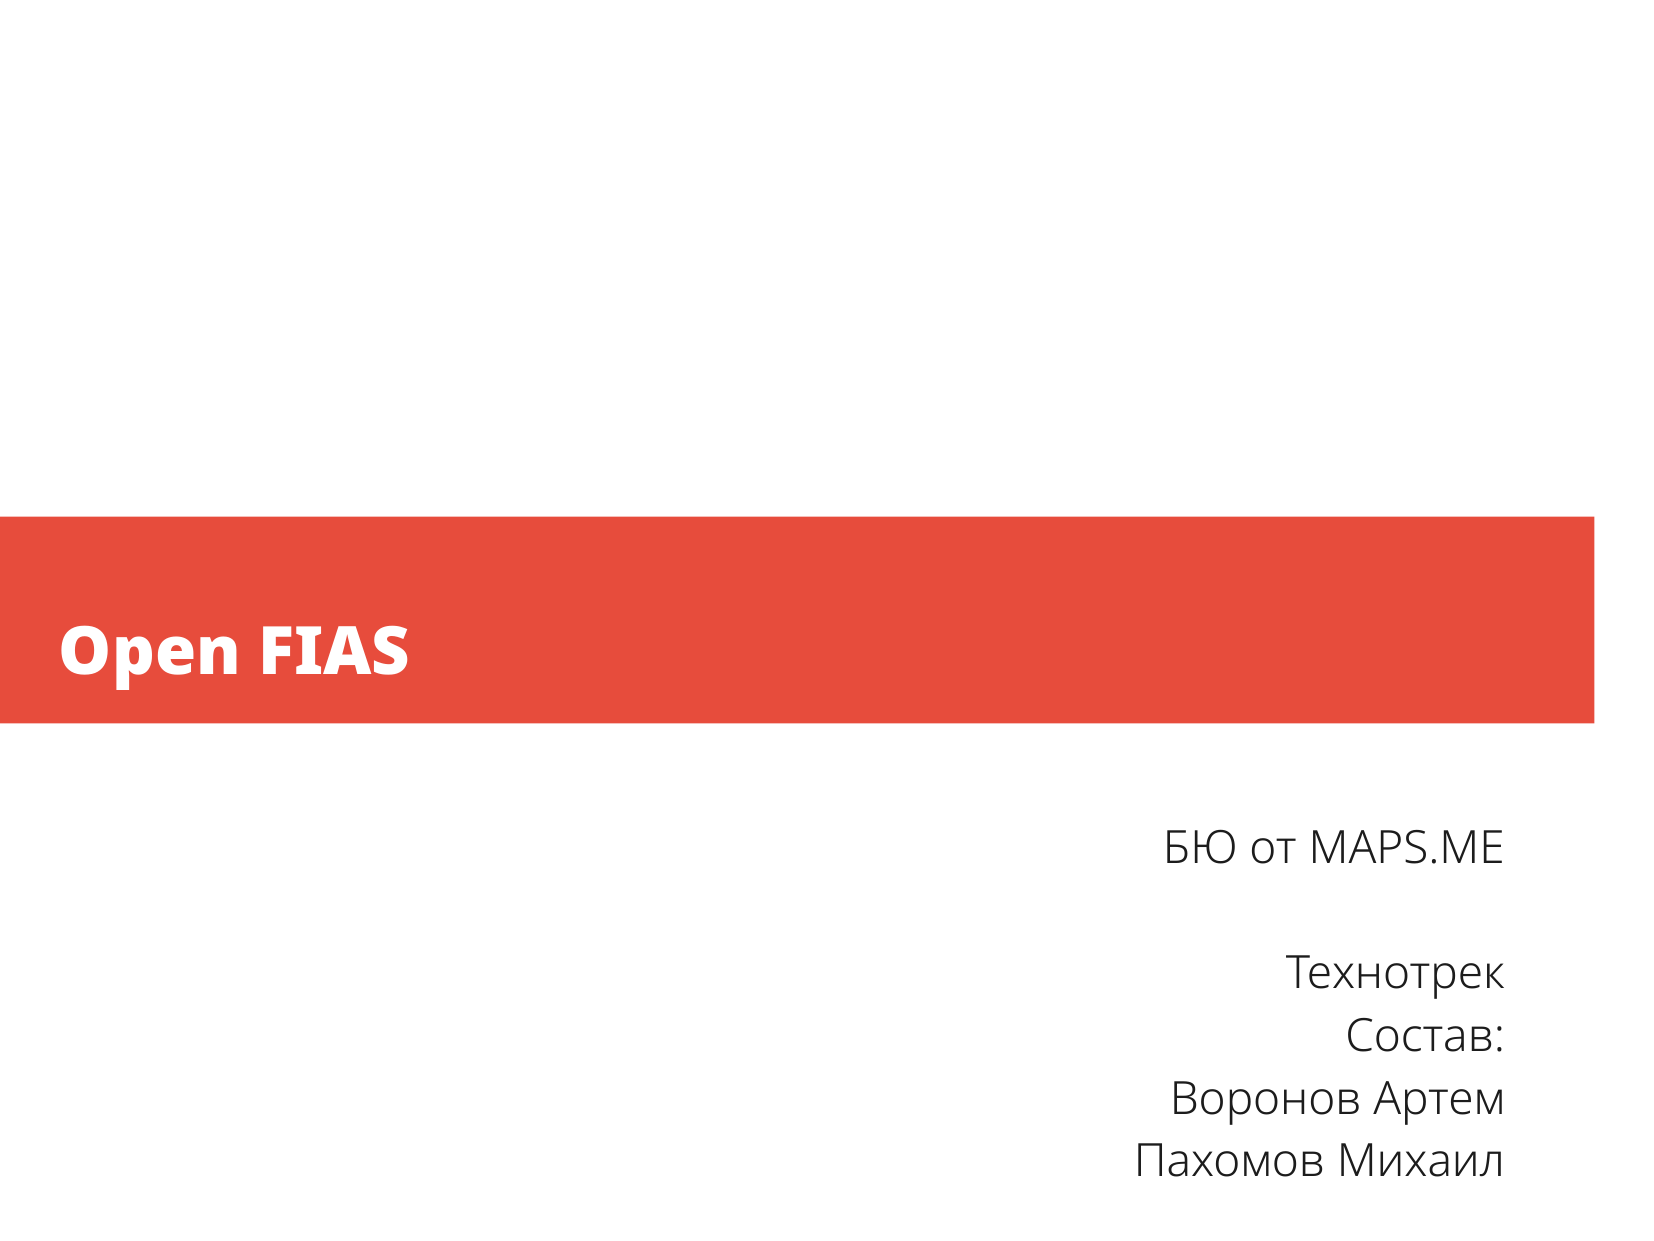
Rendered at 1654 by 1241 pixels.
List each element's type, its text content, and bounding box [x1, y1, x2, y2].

title Open FIAS [59, 546, 1595, 694]
subtitle БЮ от MAPS.ME Технотрек Состав: Воронов Артем Пахомов Михаил [1133, 814, 1654, 1229]
